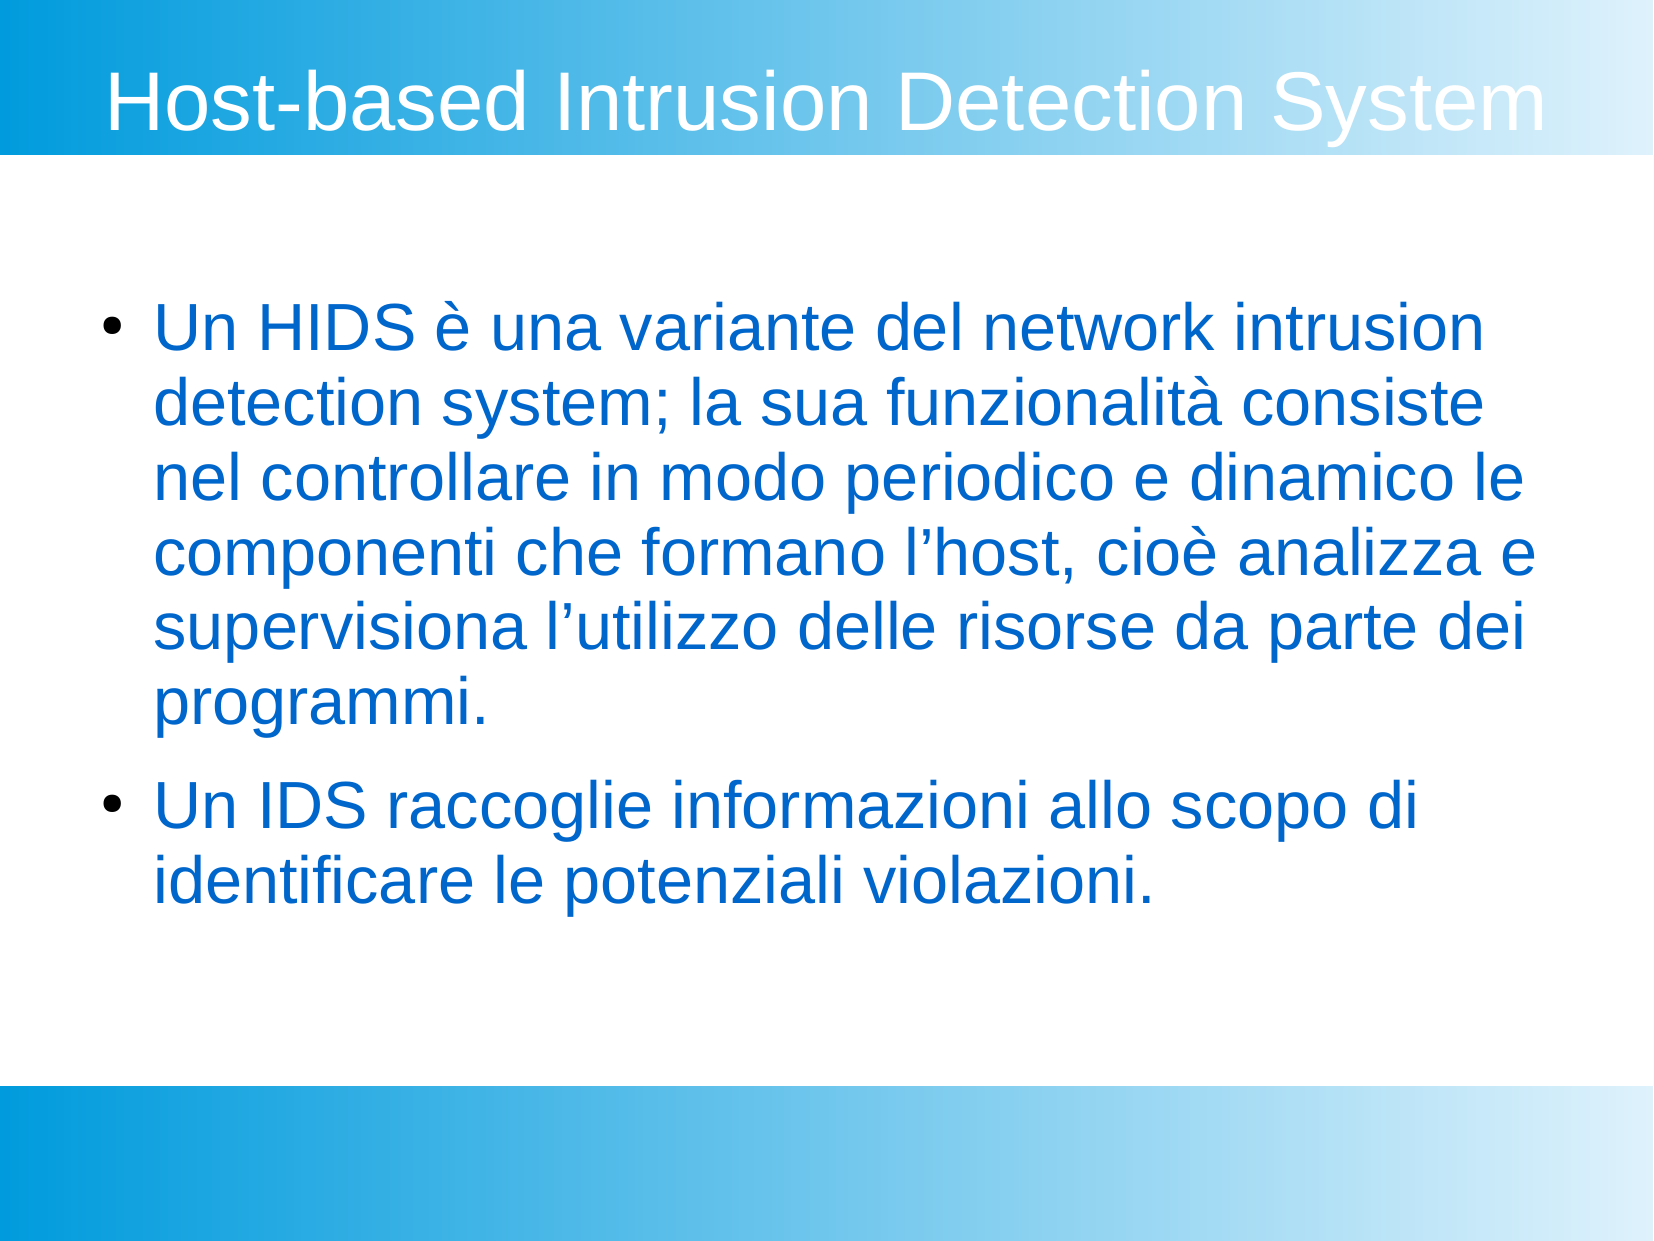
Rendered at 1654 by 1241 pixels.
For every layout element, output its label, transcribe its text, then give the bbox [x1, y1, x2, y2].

title Host-based Intrusion Detection System [82, 49, 1571, 155]
list Un HIDS è una variante del network intrusion detection system; la sua funzionalità consiste nel controllare in modo periodico e dinamico le componenti che formano l’host, cioè analizza e supervisiona l’utilizzo delle risorse da parte dei programmi. Un IDS raccoglie informazioni allo scopo di identificare le potenziali violazioni. [82, 290, 1571, 1010]
